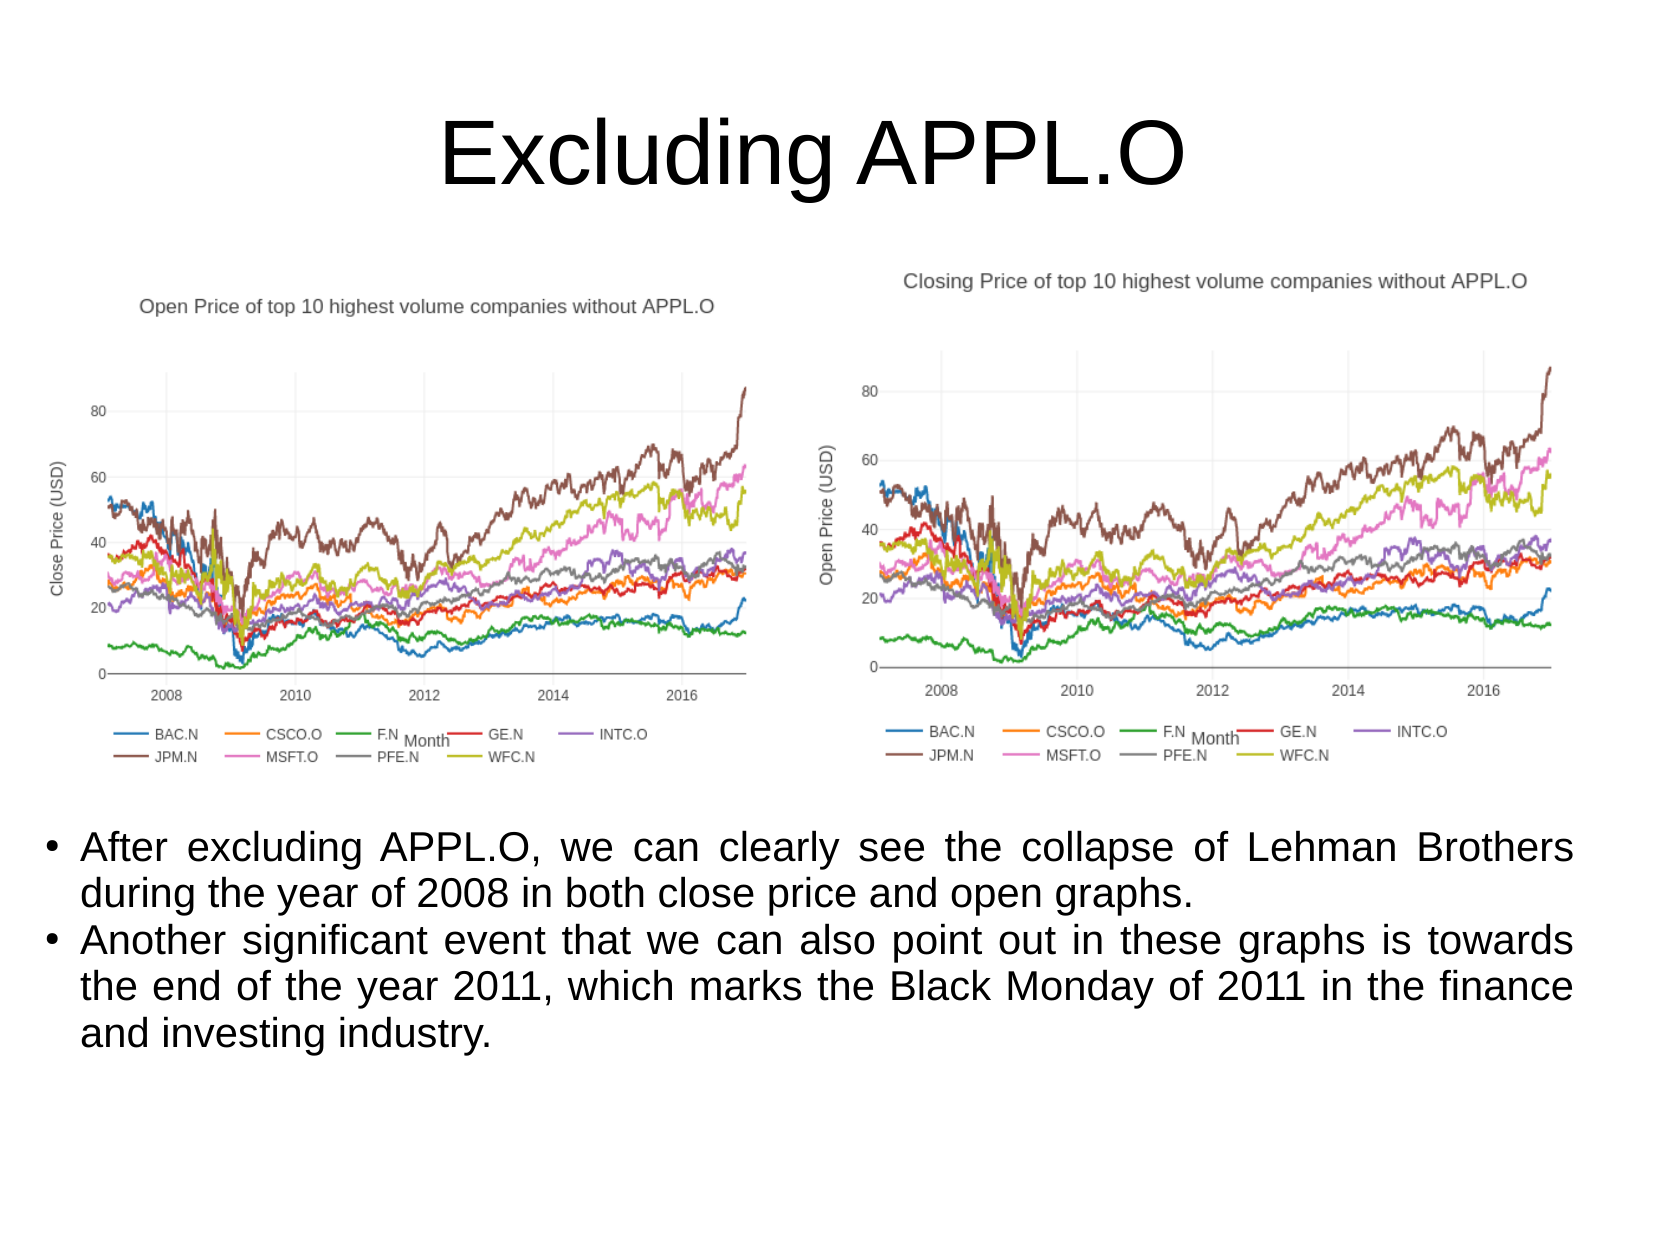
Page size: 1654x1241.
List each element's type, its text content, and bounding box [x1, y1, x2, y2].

text_box After excluding APPL.O, we can clearly see the collapse of Lehman Brothers during the year of 2008 in both close price and open graphs. Another significant event that we can also point out in these graphs is towards the end of the year 2011, which marks the Black Monday of 2011 in the finance and investing industry. [30, 816, 1591, 1126]
title Excluding APPL.O [82, 49, 1571, 254]
picture [13, 226, 1651, 787]
